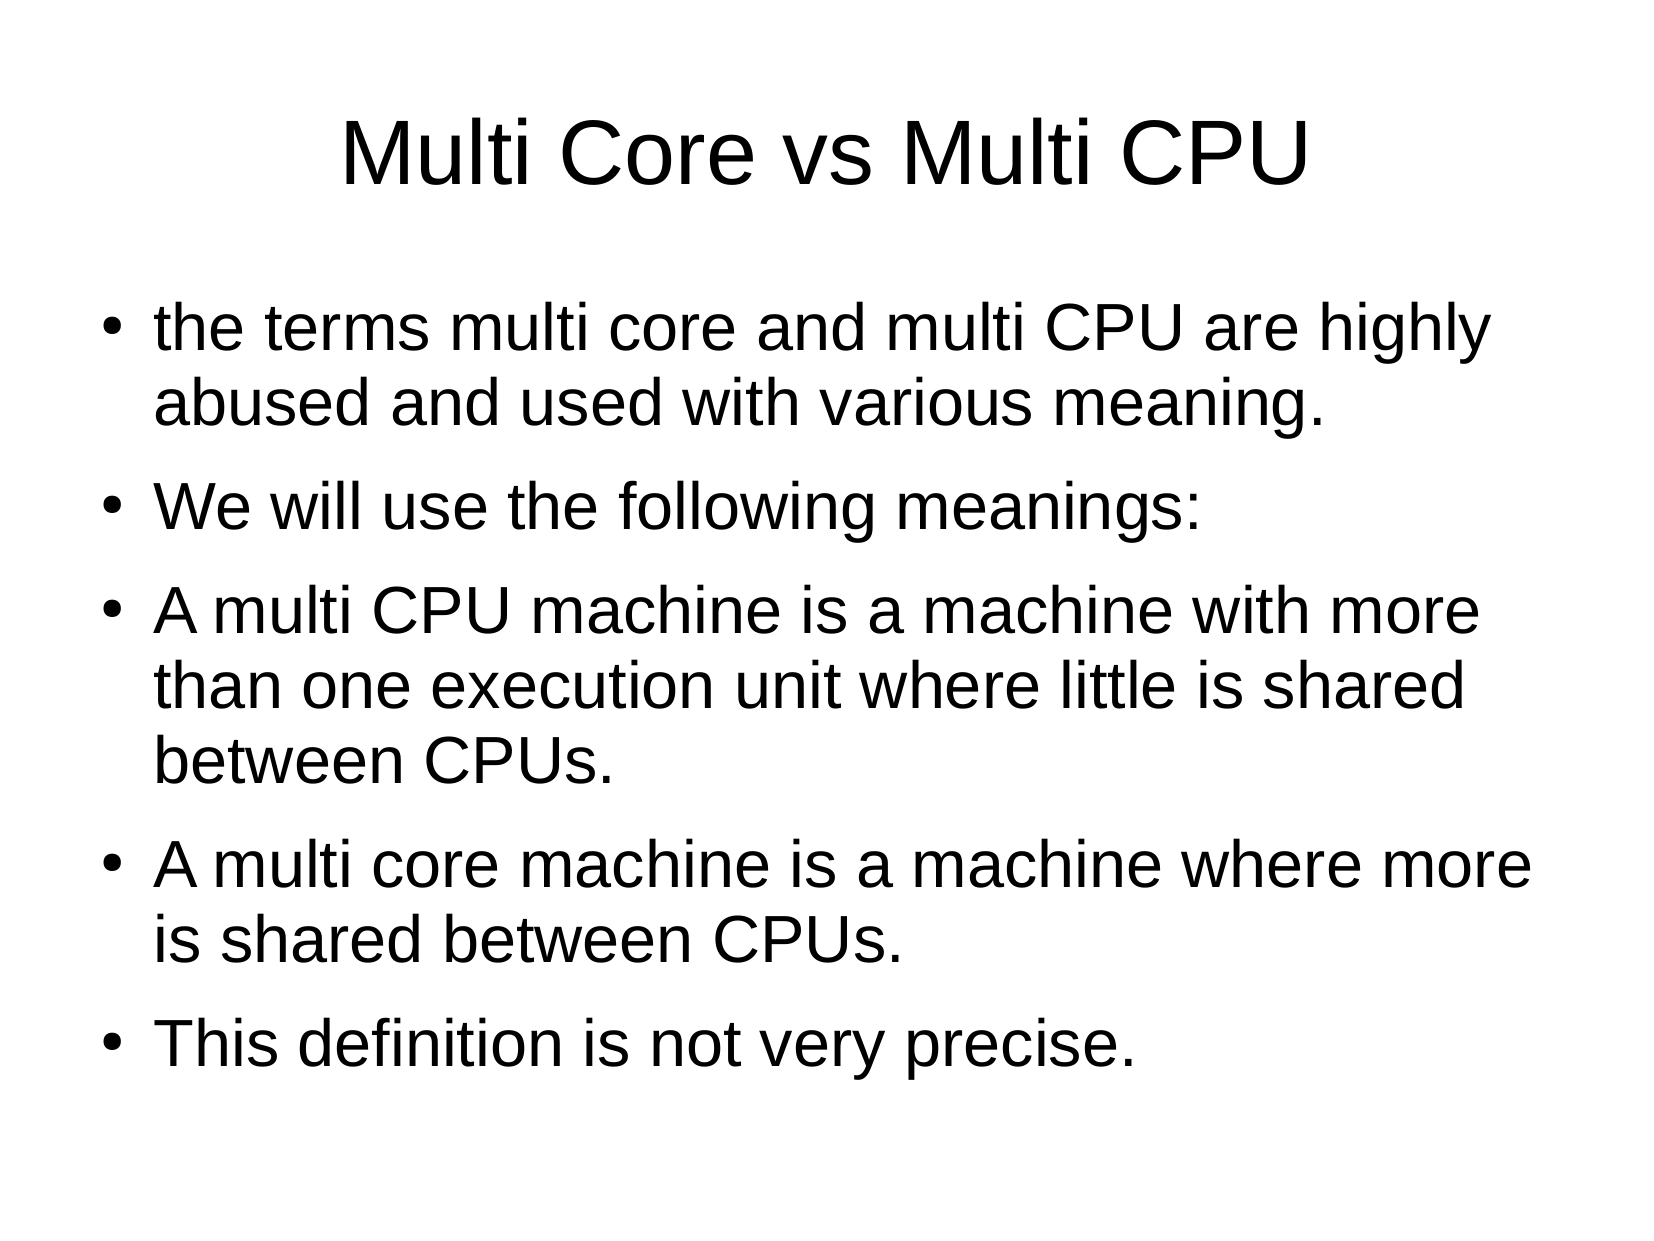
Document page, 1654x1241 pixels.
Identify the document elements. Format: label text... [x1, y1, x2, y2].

title Multi Core vs Multi CPU [82, 49, 1571, 257]
list the terms multi core and multi CPU are highly abused and used with various meaning. We will use the following meanings: A multi CPU machine is a machine with more than one execution unit where little is shared between CPUs. A multi core machine is a machine where more is shared between CPUs. This definition is not very precise. [82, 290, 1571, 1109]
